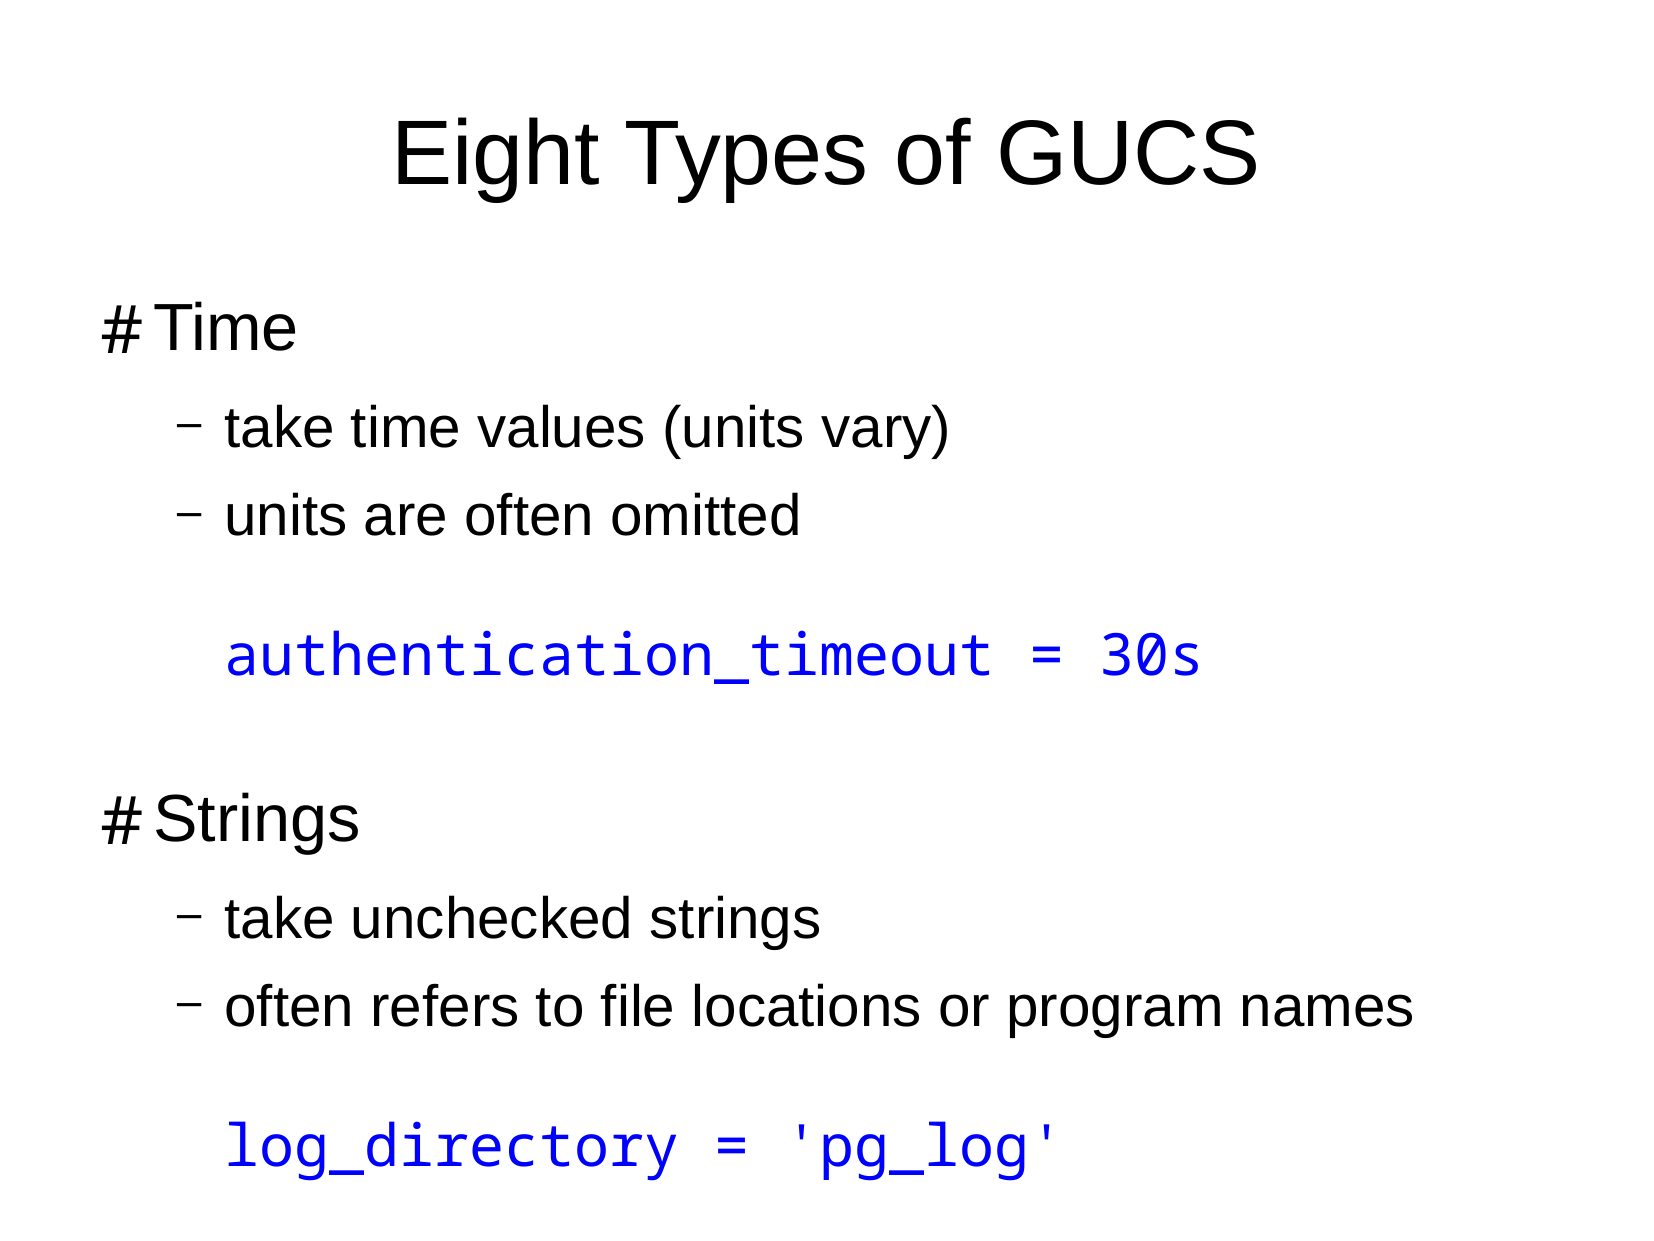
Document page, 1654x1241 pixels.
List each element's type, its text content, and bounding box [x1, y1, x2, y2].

list Time take time values (units vary) units are often omitted authentication_timeout = 30s Strings take unchecked strings often refers to file locations or program names log_directory = 'pg_log' [82, 290, 1571, 1241]
title Eight Types of GUCS [82, 49, 1571, 257]
